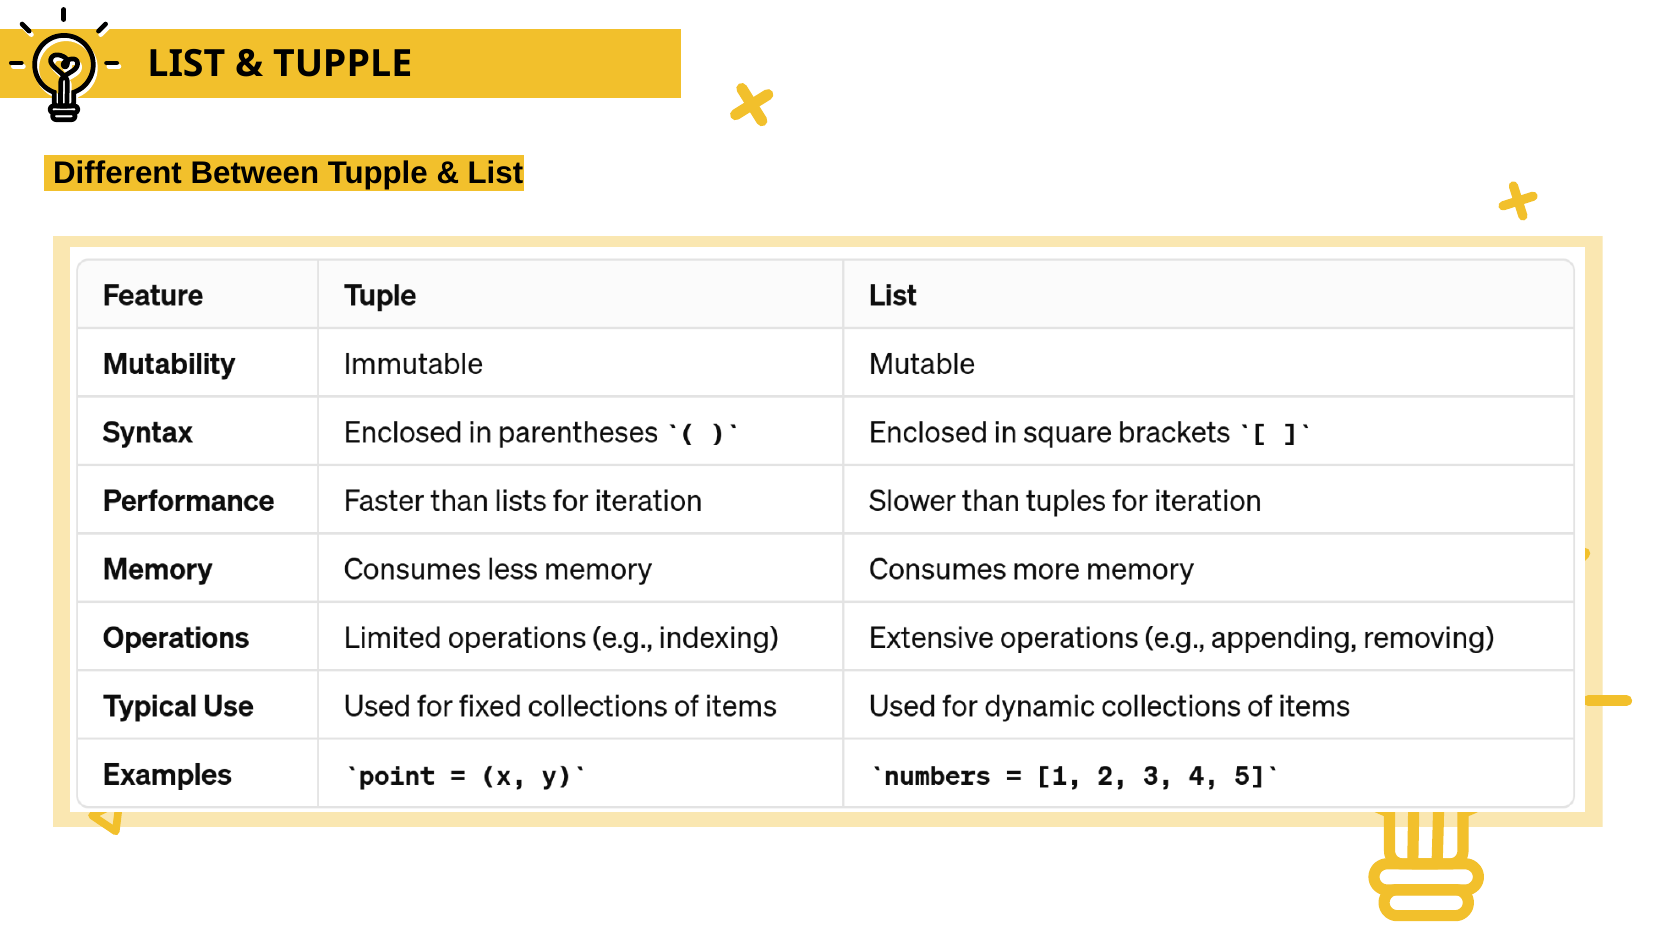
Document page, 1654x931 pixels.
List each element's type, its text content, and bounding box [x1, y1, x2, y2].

picture [70, 247, 1585, 812]
text_box Different Between Tupple & List [29, 148, 562, 207]
title LIST & TUPPLE [147, 0, 785, 137]
text_box [53, 236, 1603, 827]
